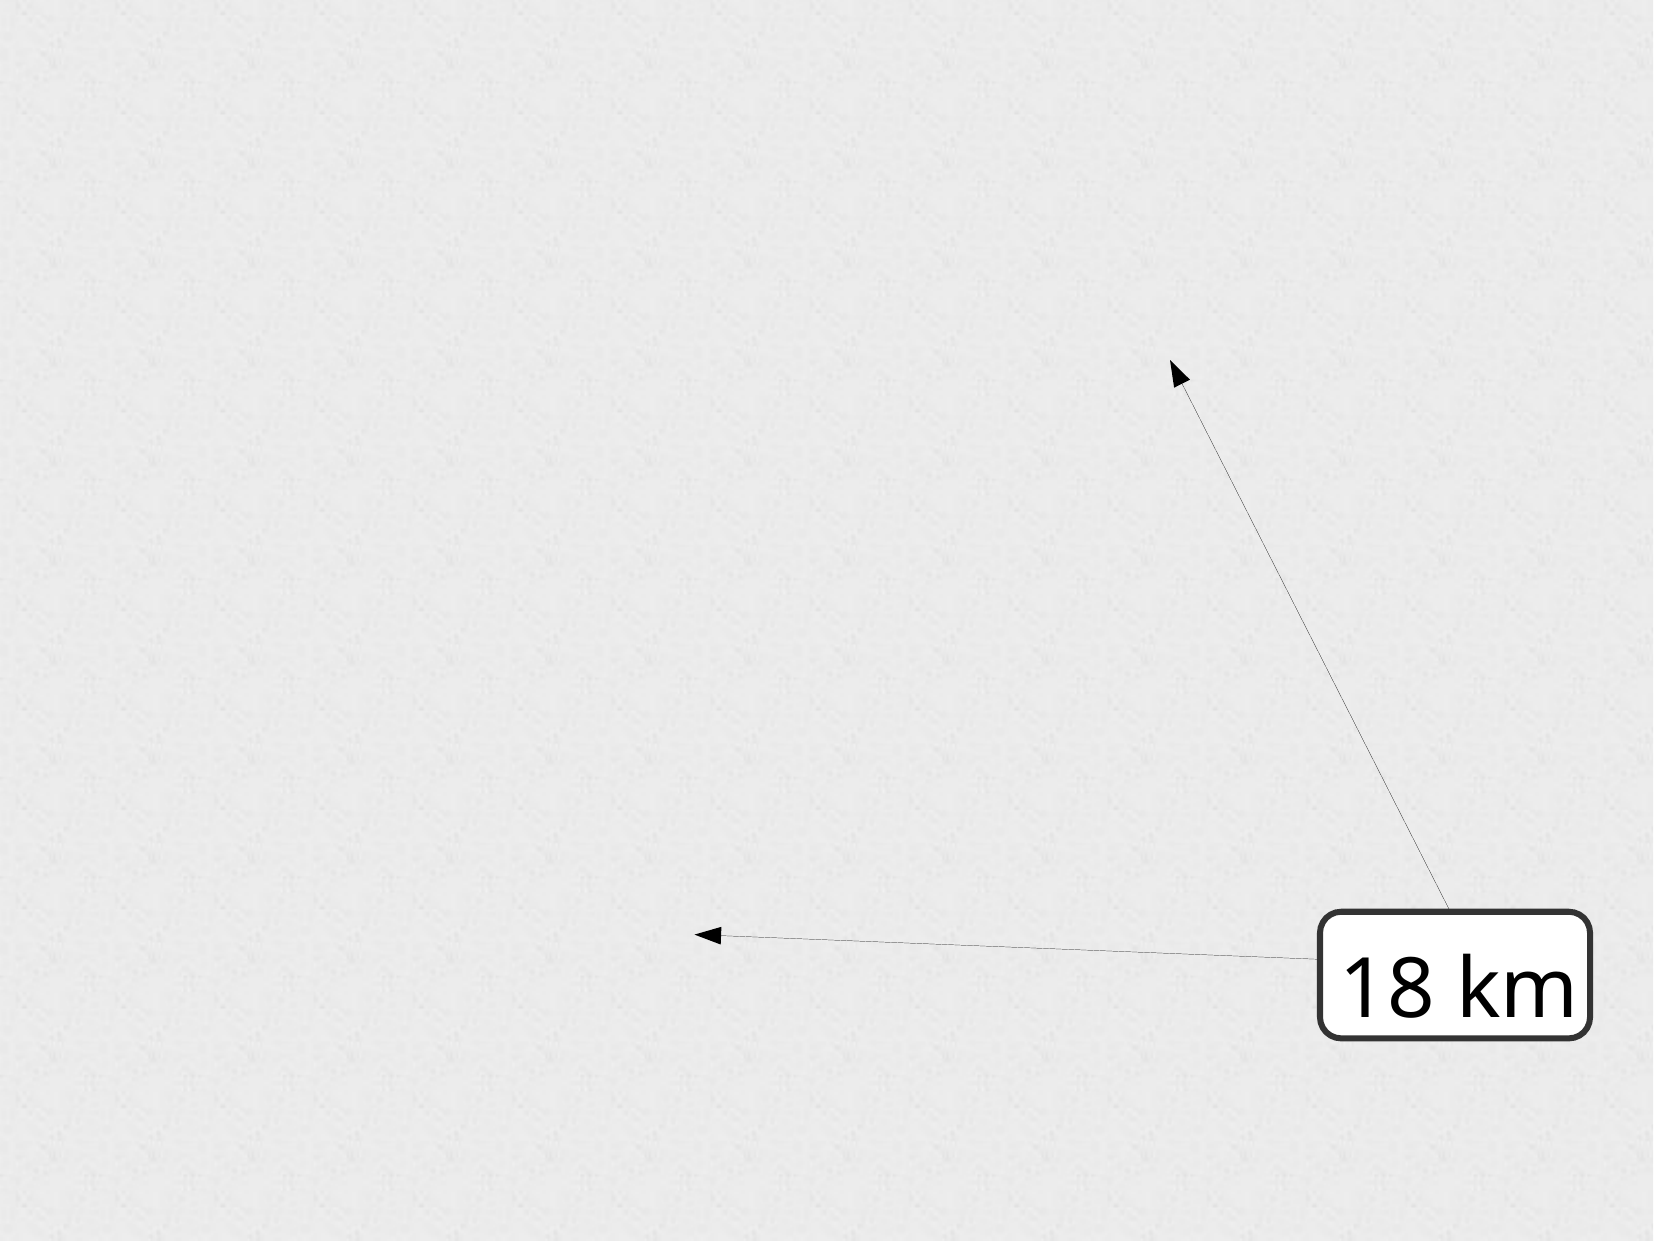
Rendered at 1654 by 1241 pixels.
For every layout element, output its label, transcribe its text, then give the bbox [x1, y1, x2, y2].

picture [0, 0, 1654, 1241]
text_box [1320, 911, 1591, 1039]
text_box 18 km [1325, 920, 1579, 1033]
